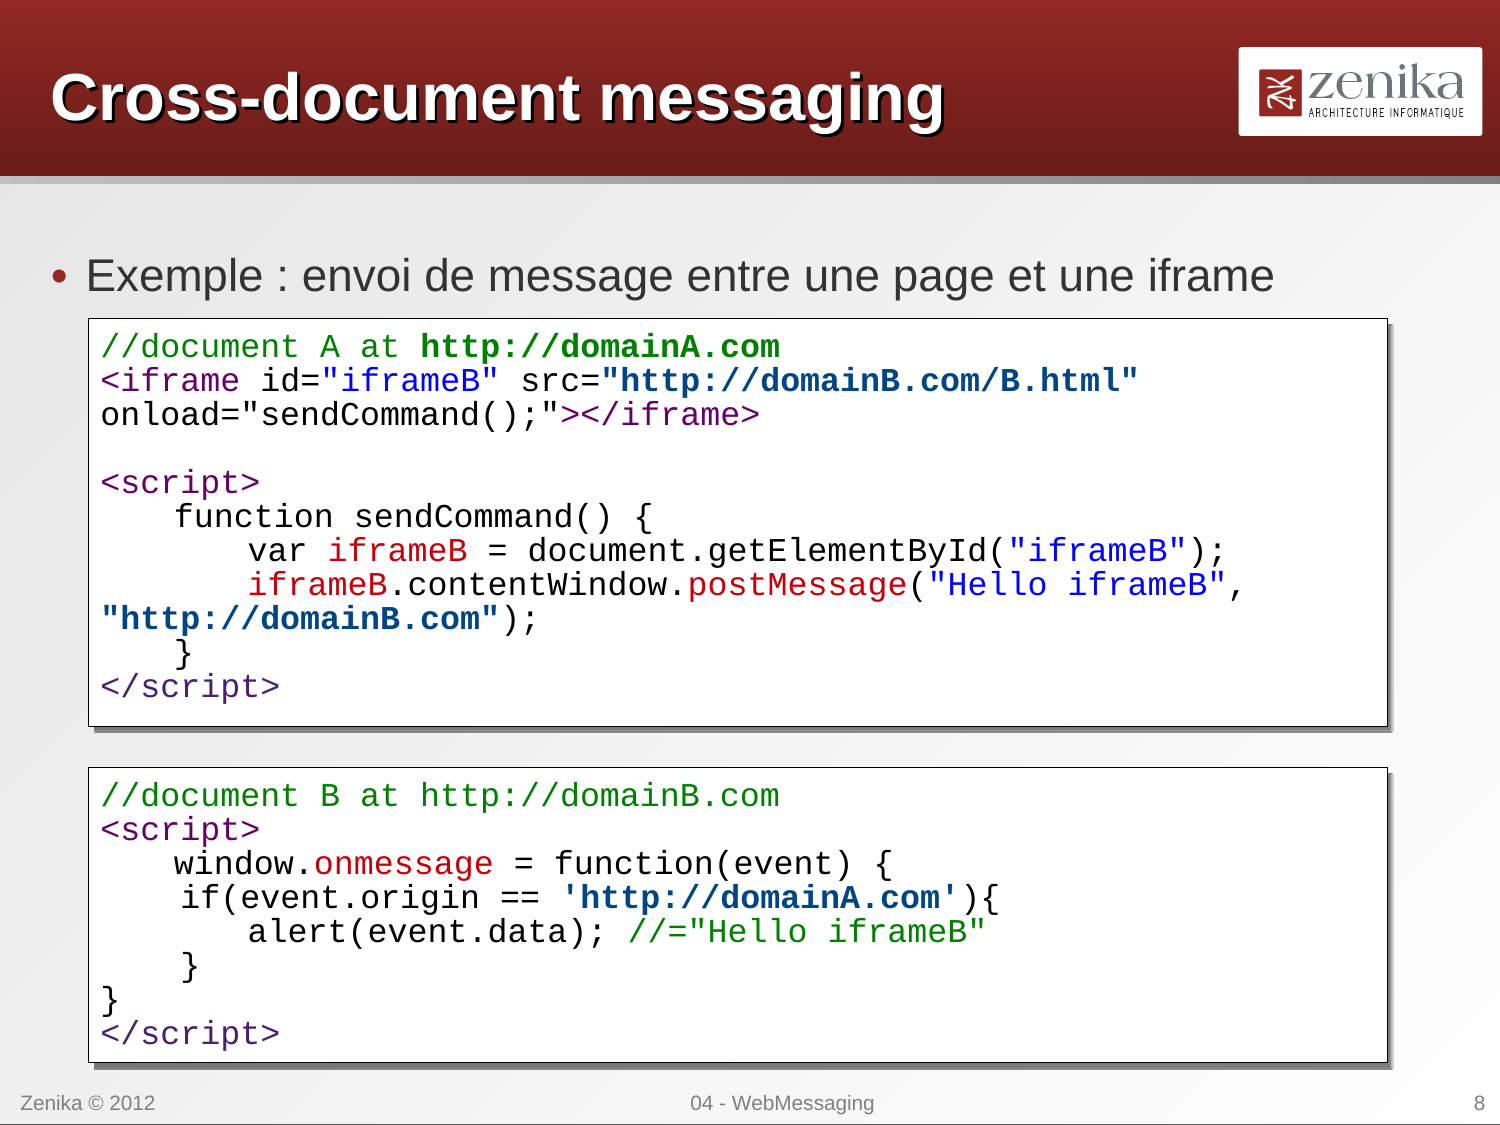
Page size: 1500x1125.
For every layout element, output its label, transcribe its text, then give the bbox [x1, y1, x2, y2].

list Exemple : envoi de message entre une page et une iframe [50, 249, 1435, 1079]
title Cross-document messaging [50, 15, 1206, 180]
picture [1257, 58, 1464, 125]
text_box //document A at http://domainA.com <iframe id="iframeB" src="http://domainB.com/B.html" onload="sendCommand();"></iframe> <script> function sendCommand() { var iframeB = document.getElementById("iframeB"); iframeB.contentWindow.postMessage("Hello iframeB", "http://domainB.com"); } </script> [88, 318, 1388, 727]
text_box //document B at http://domainB.com <script> window.onmessage = function(event) { if(event.origin == 'http://domainA.com'){ alert(event.data); //="Hello iframeB" } } </script> [88, 767, 1388, 1063]
